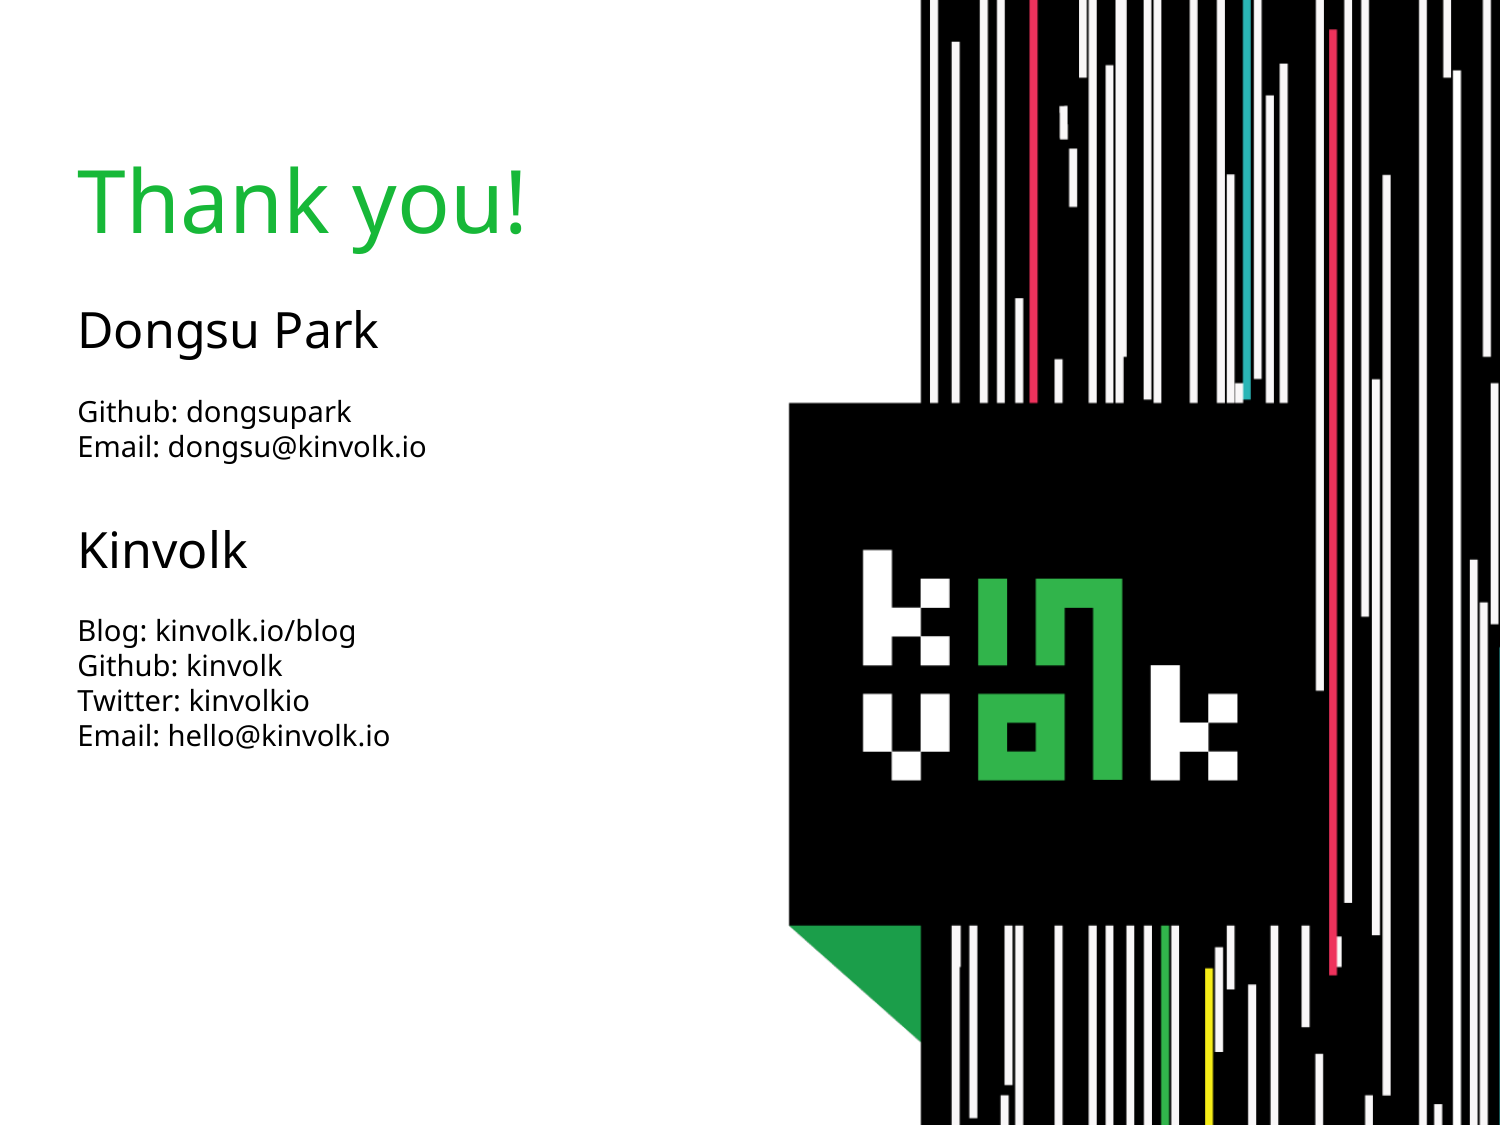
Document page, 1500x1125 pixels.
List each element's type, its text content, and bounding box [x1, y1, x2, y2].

subtitle Dongsu Park Github: dongsupark Email: dongsu@kinvolk.io Kinvolk Blog: kinvolk.io/blog Github: kinvolk Twitter: kinvolkio Email: hello@kinvolk.io [62, 283, 752, 554]
title Thank you! [62, 99, 939, 267]
picture [0, 0, 1500, 1125]
